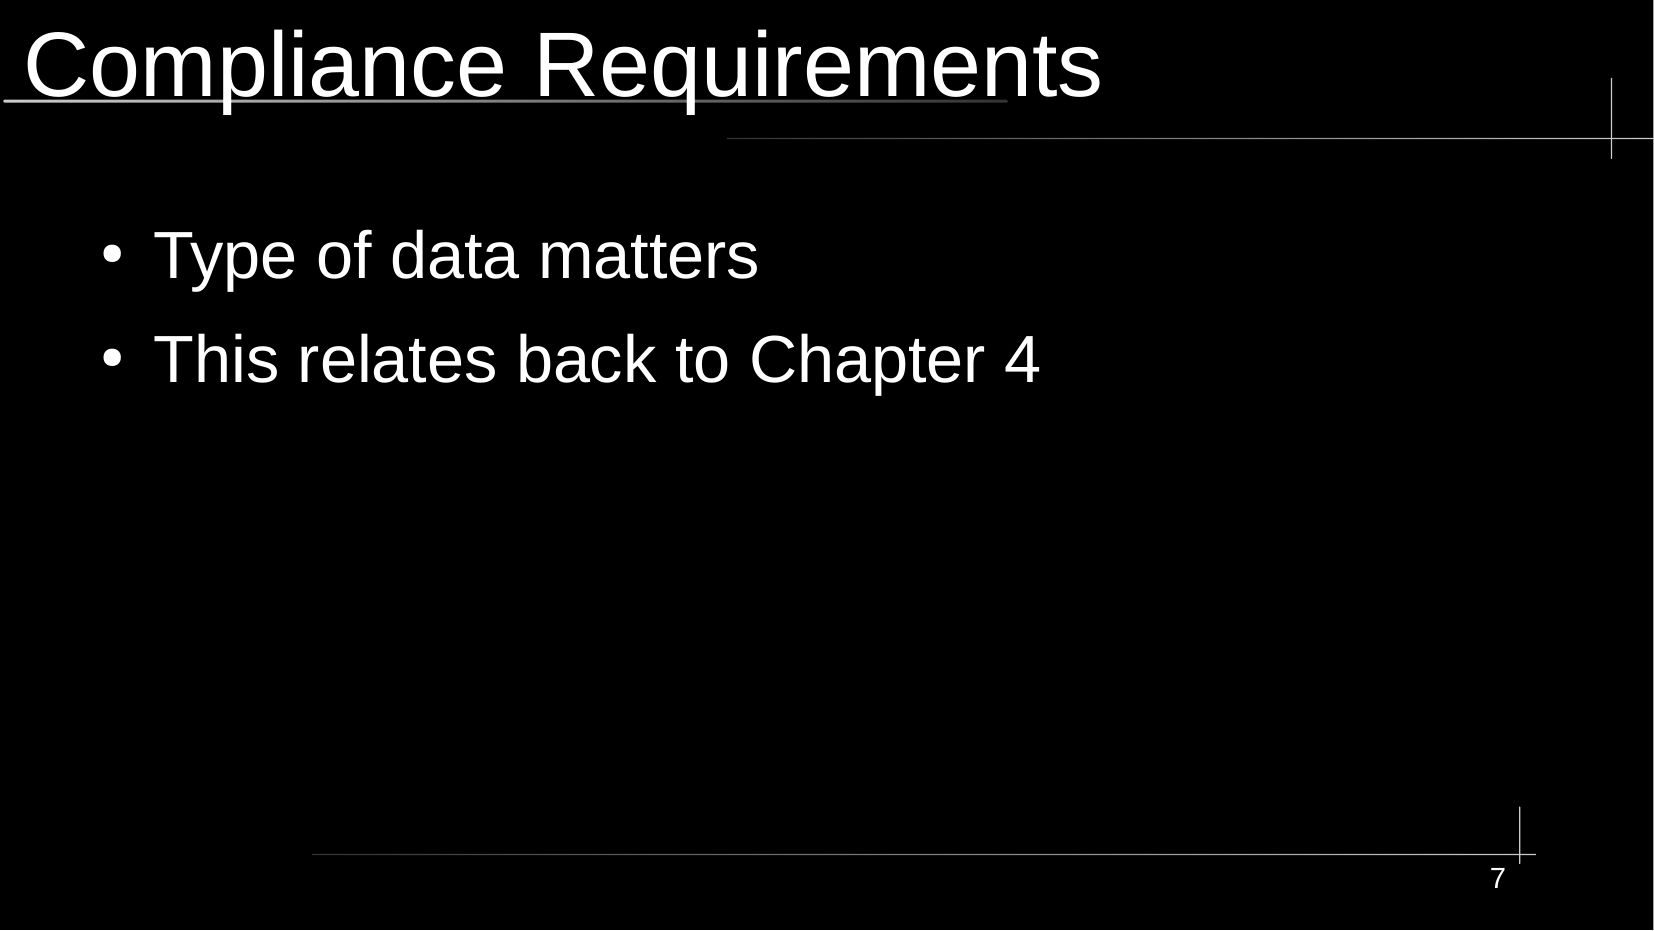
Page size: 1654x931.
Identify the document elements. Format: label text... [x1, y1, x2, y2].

title Compliance Requirements [23, 11, 1589, 119]
list Type of data matters This relates back to Chapter 4 [82, 217, 1571, 851]
